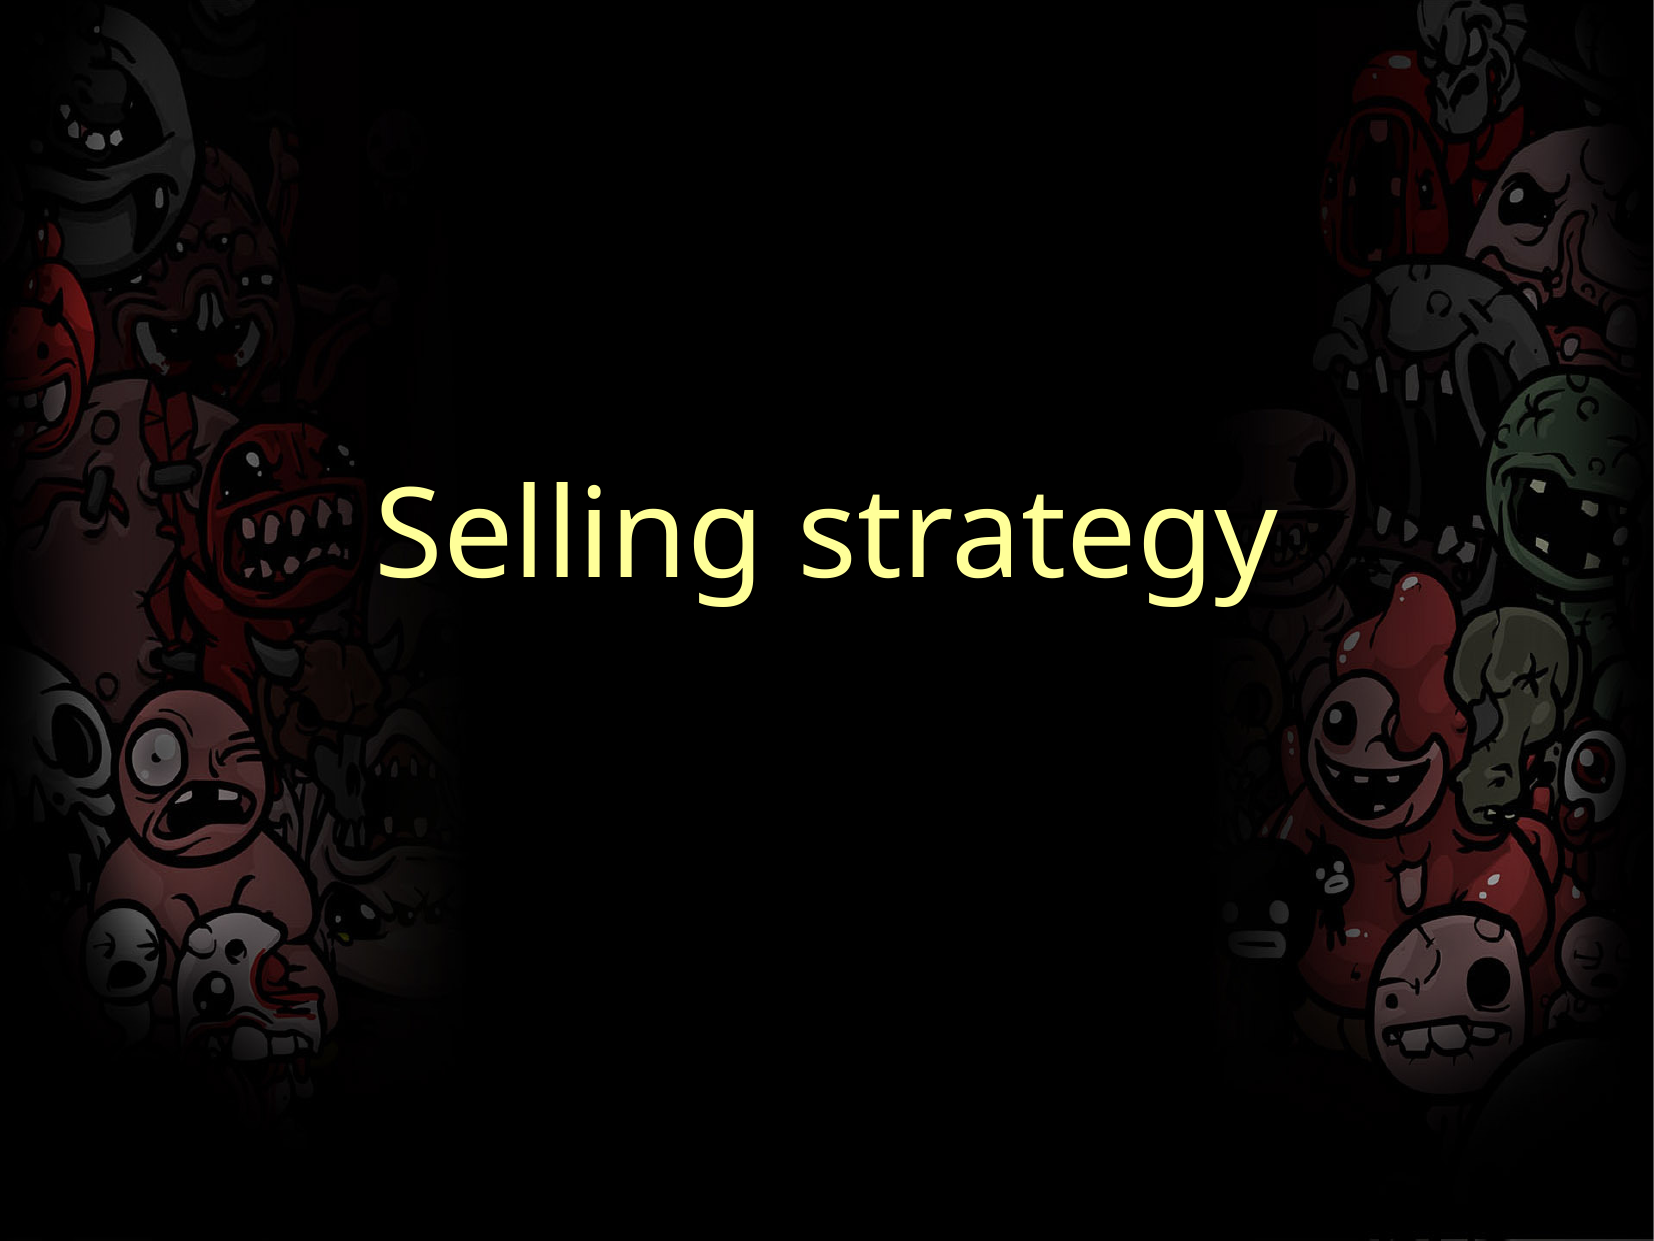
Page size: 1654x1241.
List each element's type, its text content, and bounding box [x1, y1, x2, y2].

subtitle Selling strategy [82, 49, 1571, 1010]
picture [0, 0, 1654, 1241]
